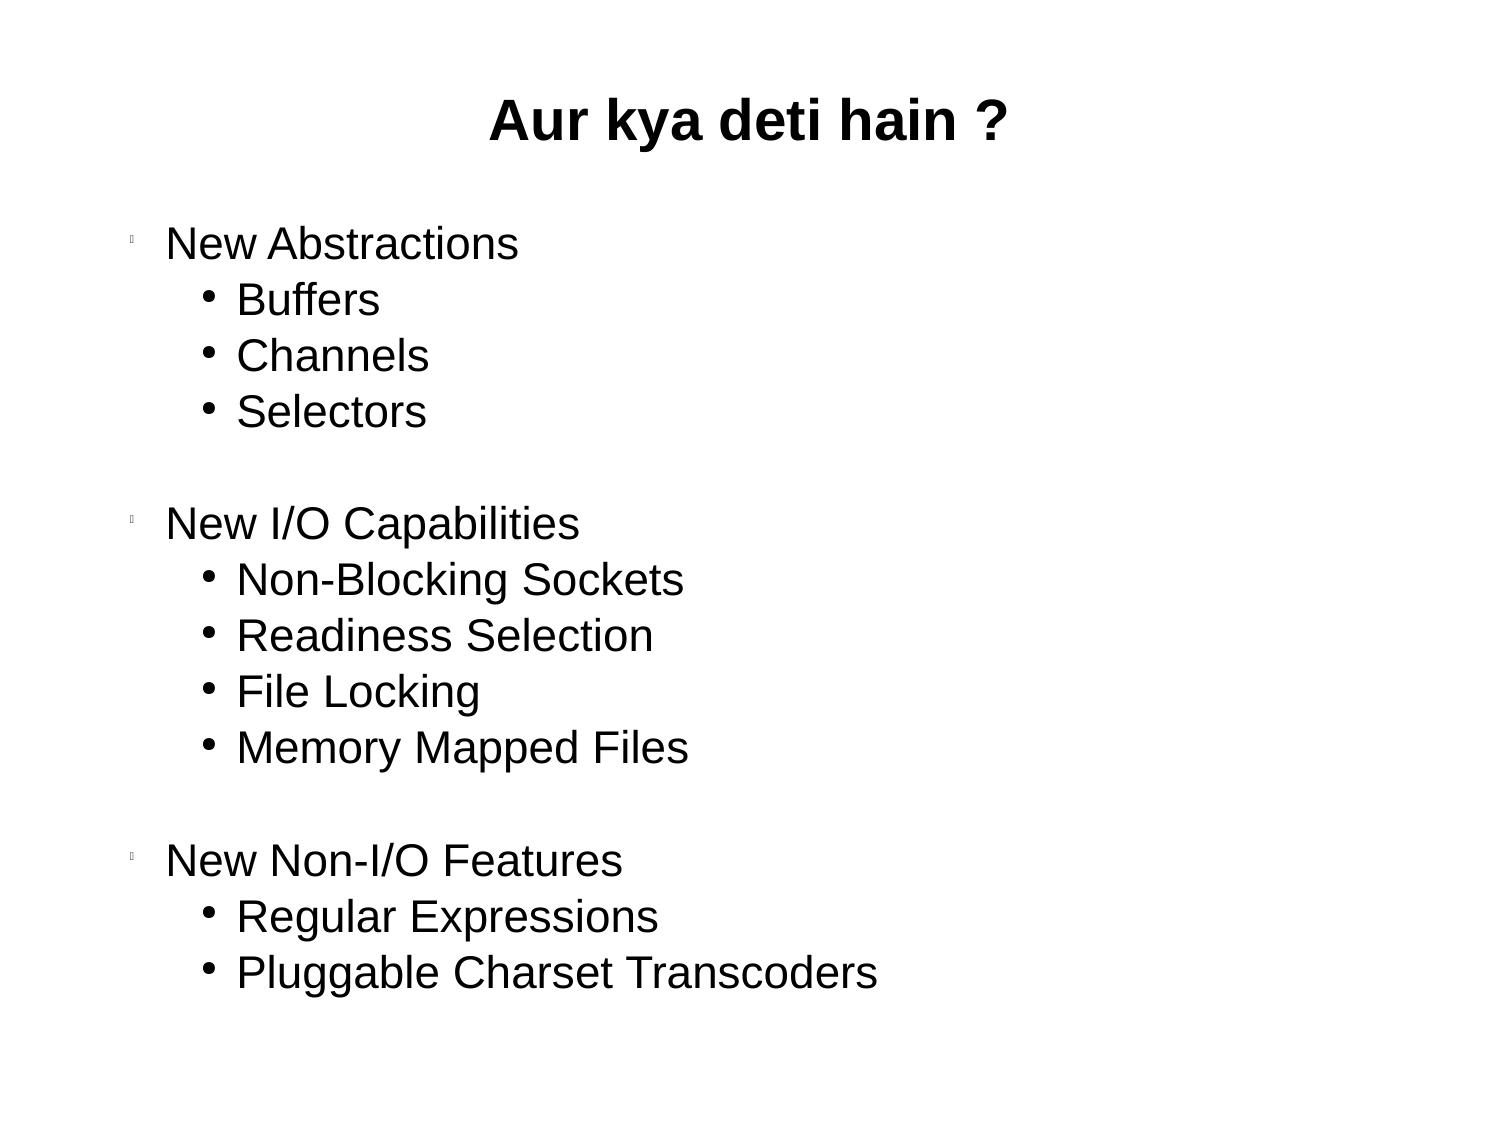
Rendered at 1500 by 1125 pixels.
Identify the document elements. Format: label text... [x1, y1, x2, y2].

text_box New Abstractions Buffers Channels Selectors New I/O Capabilities Non-Blocking Sockets Readiness Selection File Locking Memory Mapped Files New Non-I/O Features Regular Expressions Pluggable Charset Transcoders [129, 212, 1441, 1020]
text_box Aur kya deti hain ? [74, 44, 1425, 189]
